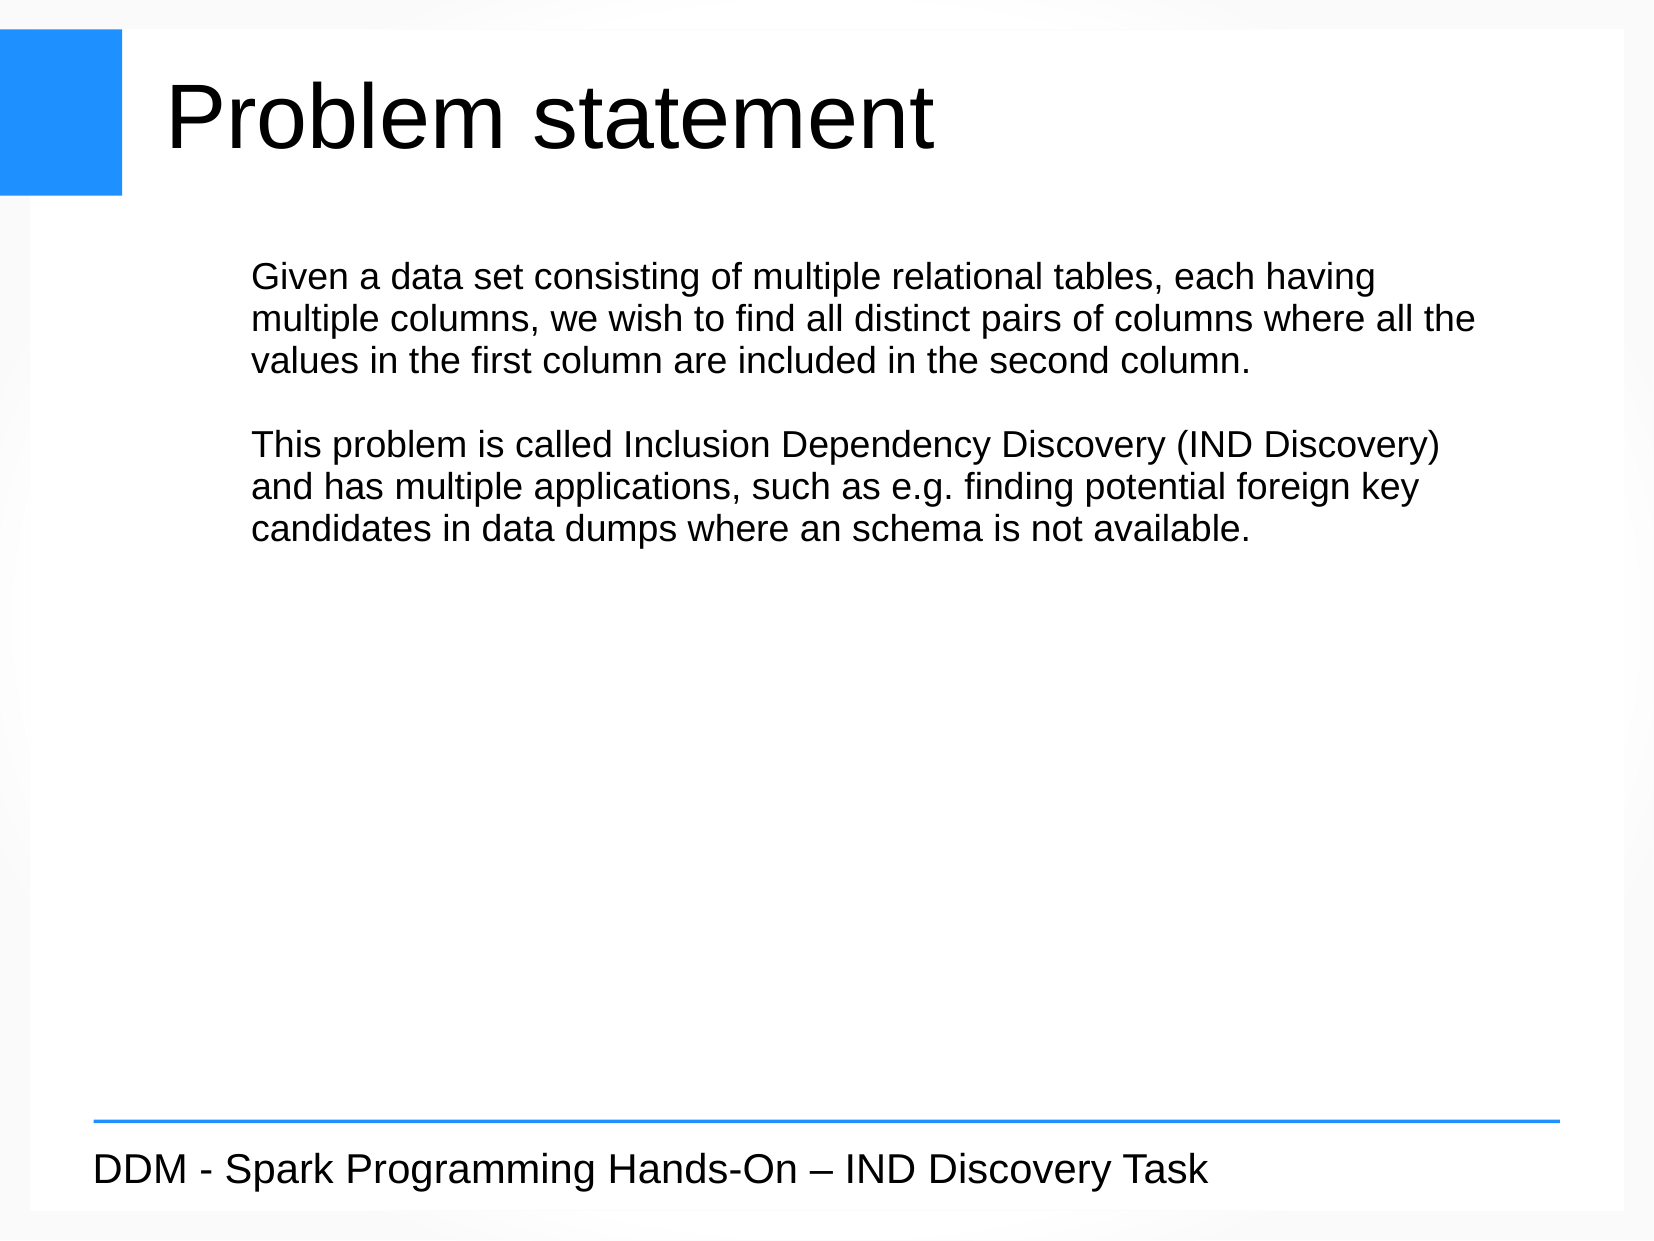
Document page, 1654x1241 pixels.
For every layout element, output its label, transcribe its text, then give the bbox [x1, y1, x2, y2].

title Problem statement [165, 0, 1182, 249]
text_box Given a data set consisting of multiple relational tables, each having multiple columns, we wish to find all distinct pairs of columns where all the values in the first column are included in the second column. This problem is called Inclusion Dependency Discovery (IND Discovery) and has multiple applications, such as e.g. finding potential foreign key candidates in data dumps where an schema is not available. [236, 248, 1524, 1040]
text_box DDM - Spark Programming Hands-On – IND Discovery Task [77, 1138, 1560, 1213]
